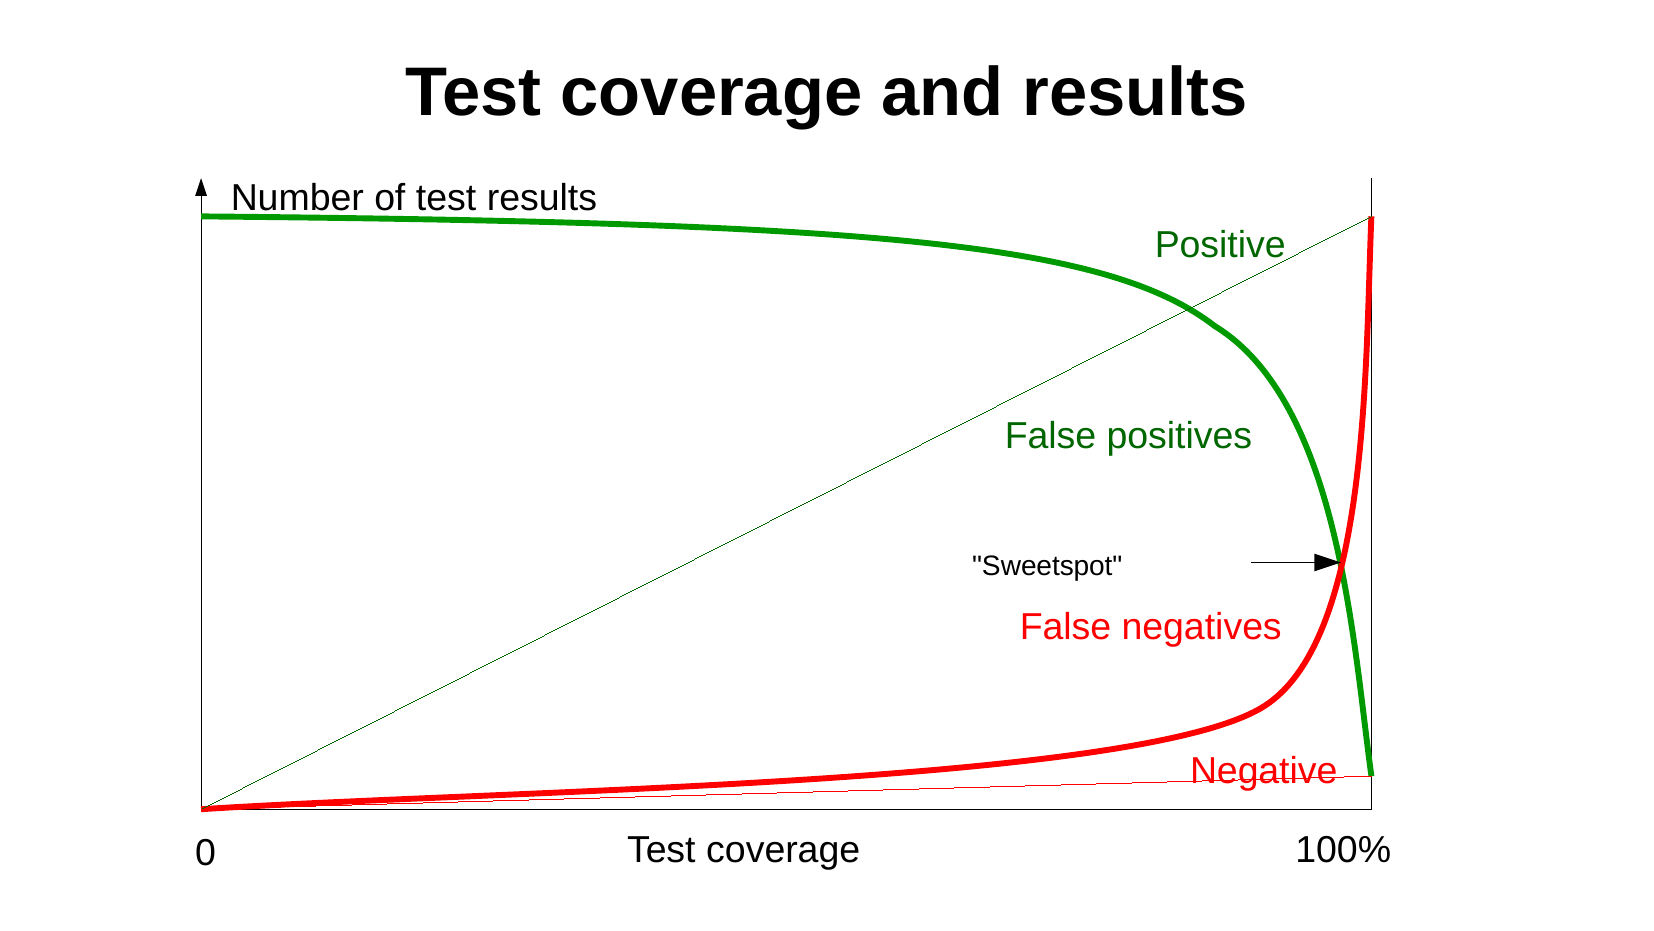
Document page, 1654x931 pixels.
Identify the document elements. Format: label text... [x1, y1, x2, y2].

title Test coverage and results [82, 37, 1571, 147]
text_box "Sweetspot" [957, 542, 1228, 589]
text_box Number of test results [216, 168, 646, 226]
text_box False positives [990, 407, 1287, 465]
text_box Test coverage [612, 821, 886, 879]
text_box 100% [1280, 821, 1471, 879]
text_box Negative [1175, 742, 1444, 800]
text_box False negatives [1005, 598, 1312, 656]
text_box 0 [180, 824, 241, 882]
text_box Positive [1140, 216, 1337, 273]
